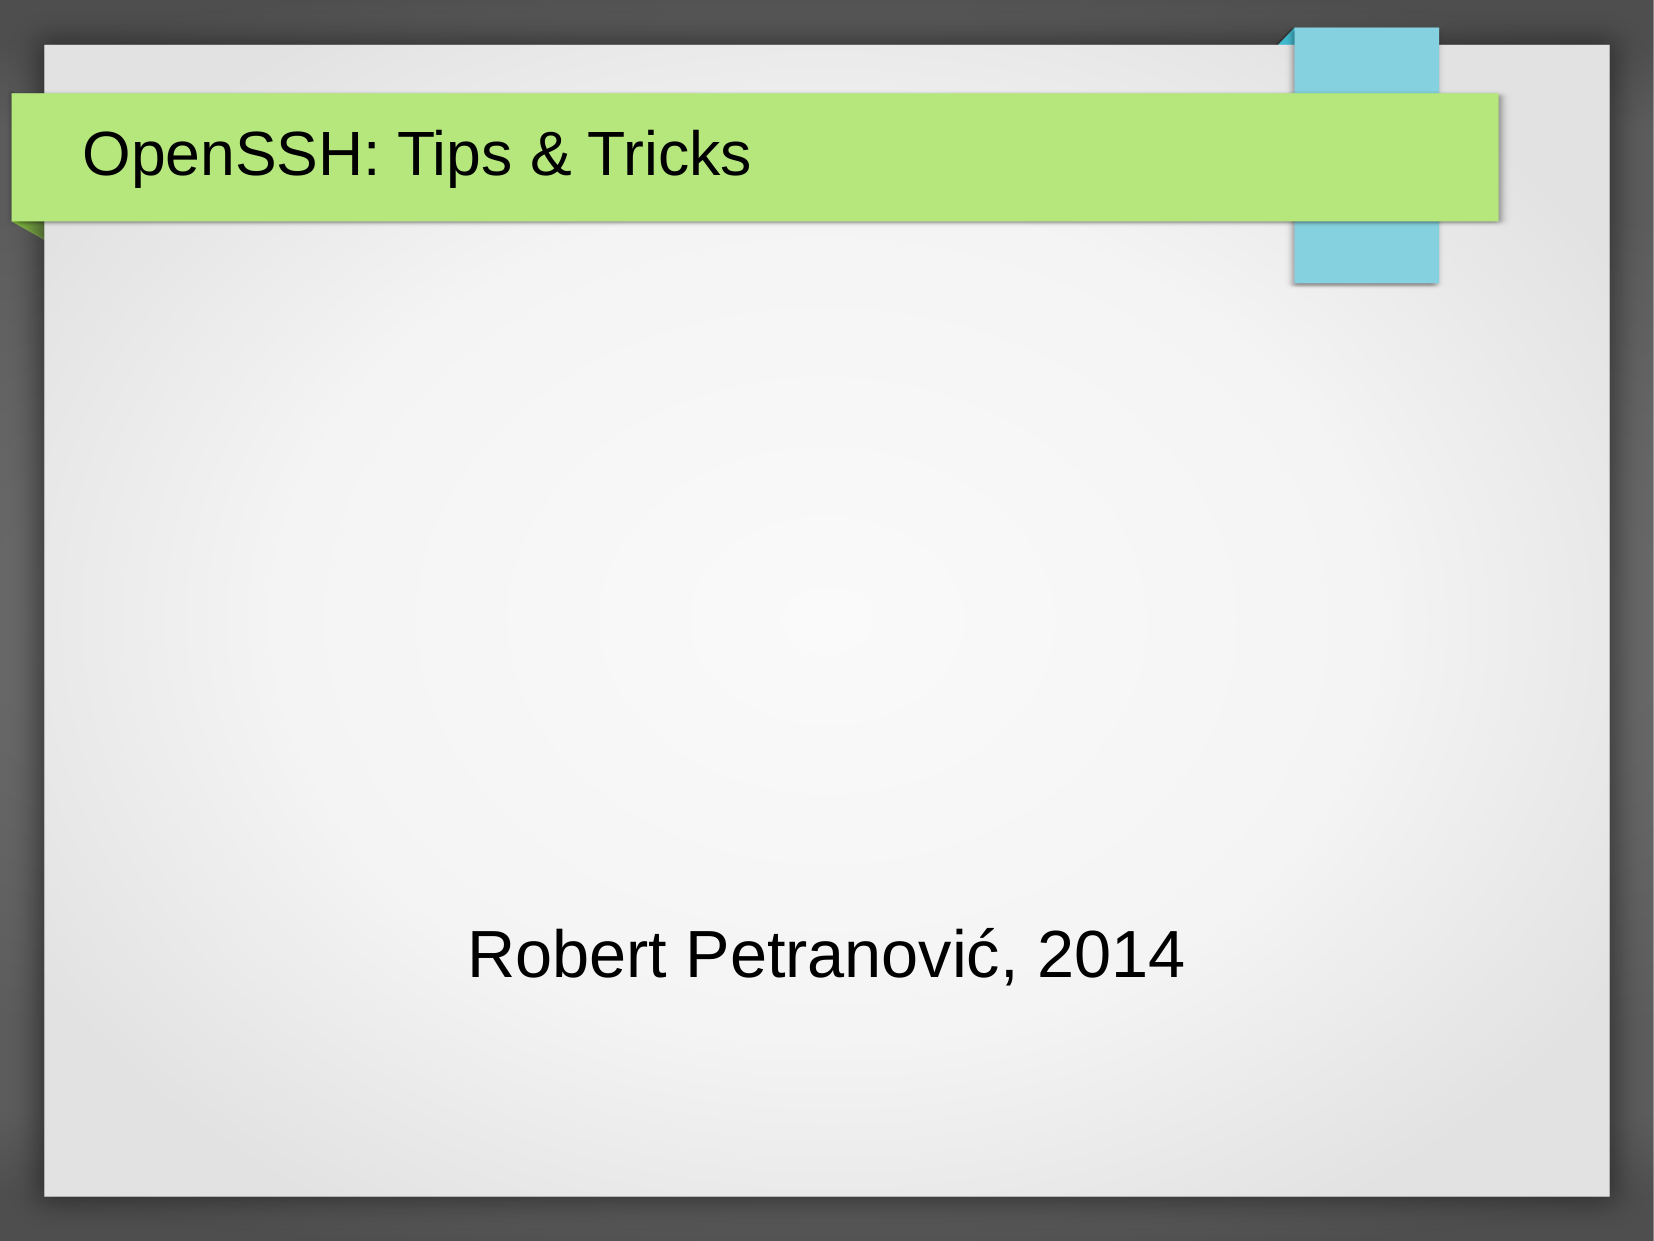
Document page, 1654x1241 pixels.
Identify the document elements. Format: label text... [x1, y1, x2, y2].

title OpenSSH: Tips & Tricks [82, 94, 1264, 213]
subtitle Robert Petranović, 2014 [82, 295, 1571, 1015]
picture [0, 0, 1654, 1241]
